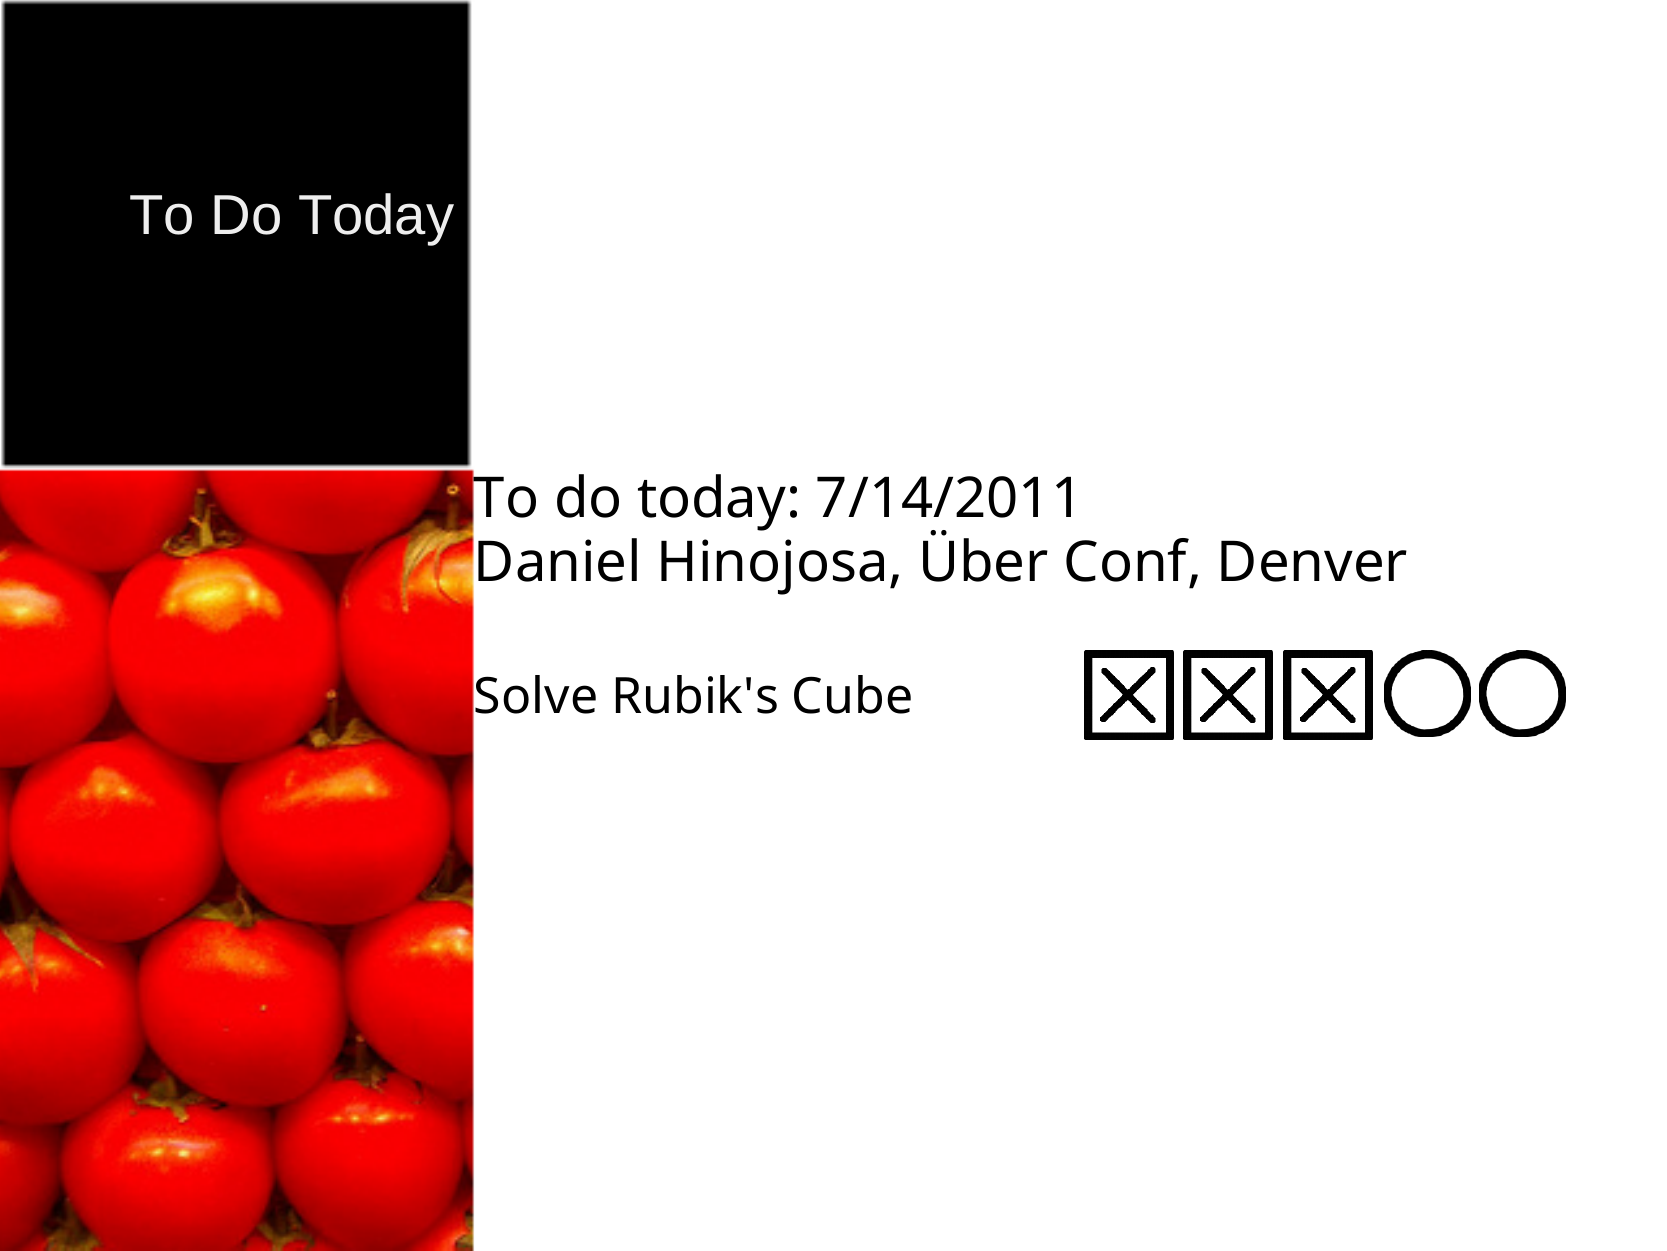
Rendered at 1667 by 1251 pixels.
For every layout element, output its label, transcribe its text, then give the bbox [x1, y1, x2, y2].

list Solve Rubik's Cube [473, 667, 1084, 738]
list Solve Rubik's Cube [1174, 667, 1183, 738]
picture [0, 0, 1667, 1251]
list Solve Rubik's Cube [1273, 667, 1283, 738]
text_box To do today: 7/14/2011 Daniel Hinojosa, Über Conf, Denver [473, 466, 1667, 595]
text_box To Do Today [23, 183, 455, 248]
